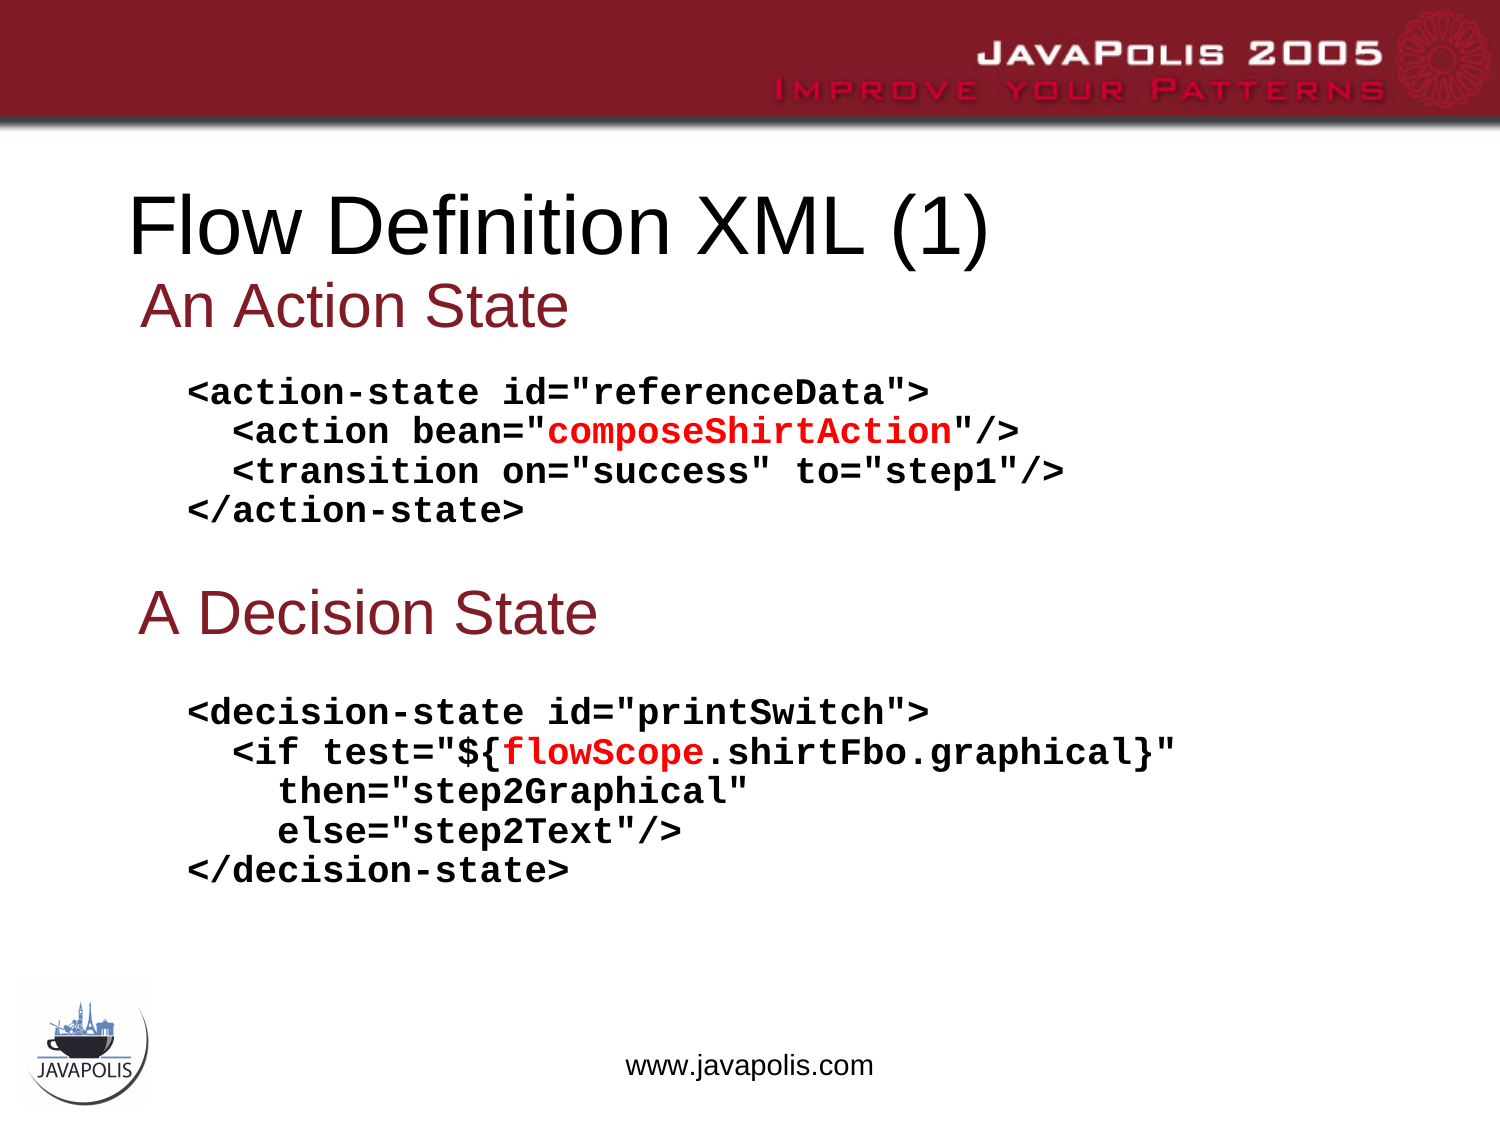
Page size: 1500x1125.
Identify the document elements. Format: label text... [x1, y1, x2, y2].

text_box <decision-state id="printSwitch"> <if test="${flowScope.shirtFbo.graphical}" then="step2Graphical" else="step2Text"/> </decision-state> [173, 686, 1288, 902]
picture [0, 0, 1500, 140]
picture [20, 976, 149, 1106]
text_box A Decision State [123, 569, 1356, 654]
text_box <action-state id="referenceData"> <action bean="composeShirtAction"/> <transition on="success" to="step1"/> </action-state> [173, 366, 1288, 561]
text_box An Action State [125, 262, 1358, 348]
title Flow Definition XML (1) [112, 153, 1397, 279]
